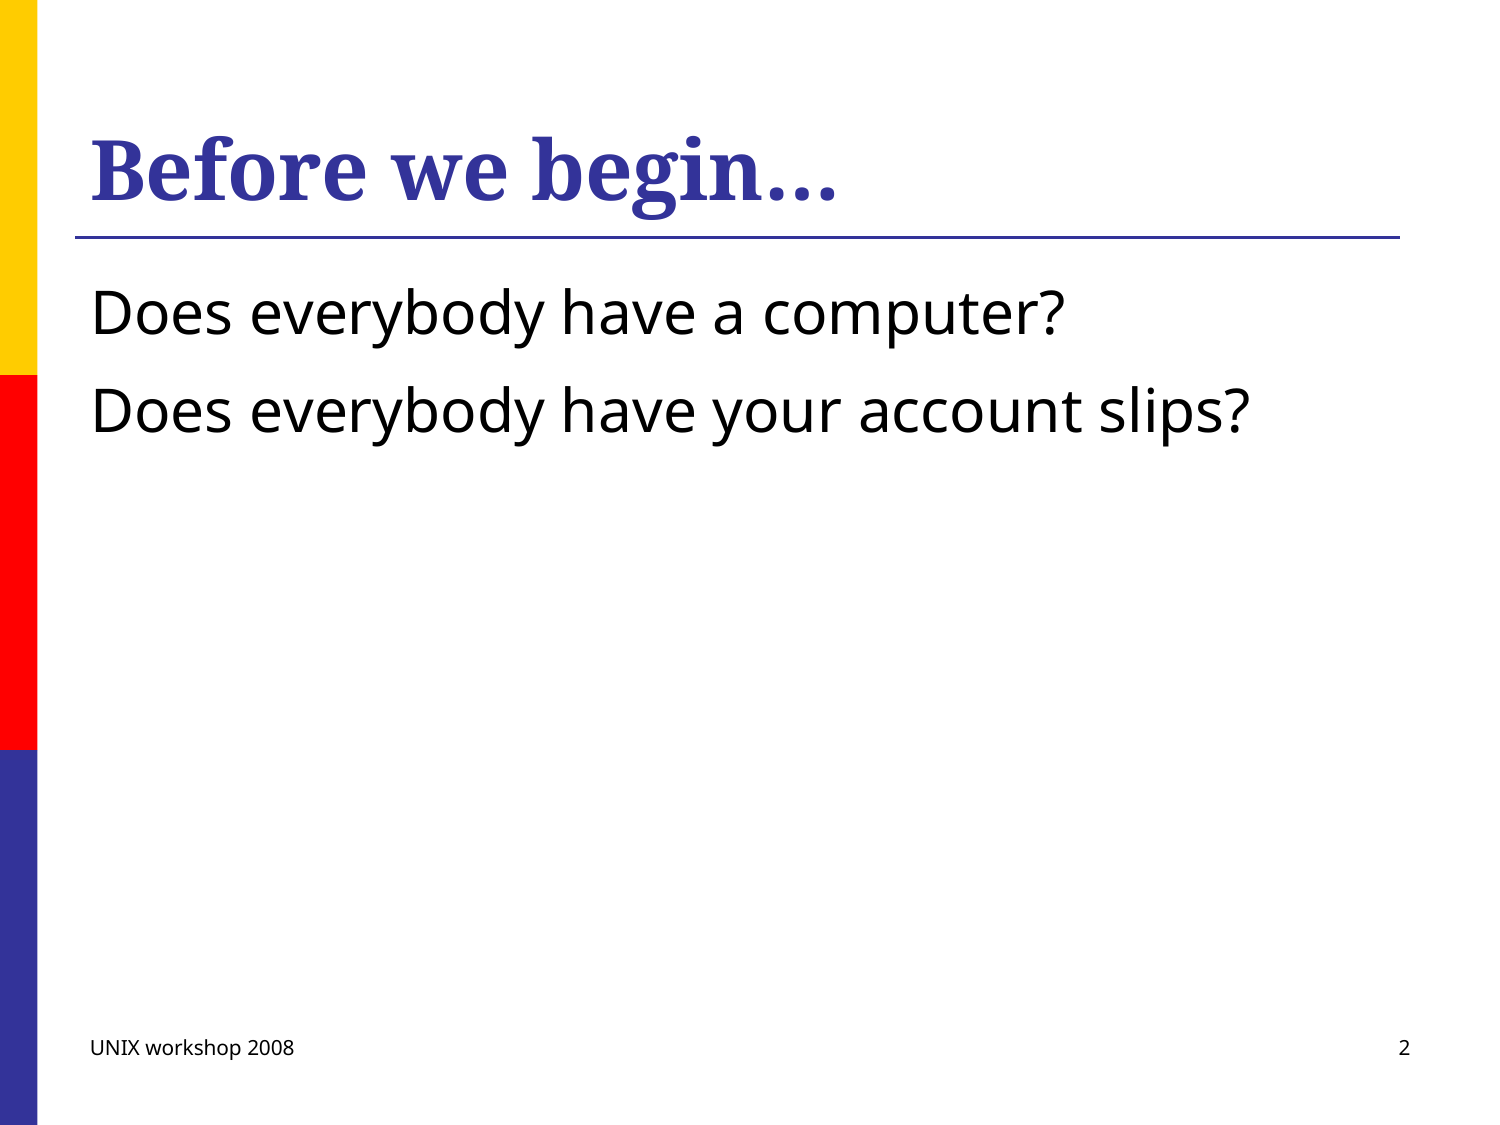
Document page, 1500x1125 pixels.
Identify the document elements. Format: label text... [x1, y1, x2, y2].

title Before we begin… [75, 45, 1426, 233]
list Does everybody have a computer? Does everybody have your account slips? [75, 262, 1426, 1006]
text_box UNIX workshop 2008 [74, 1025, 426, 1101]
text_box <number> [1074, 1025, 1426, 1101]
